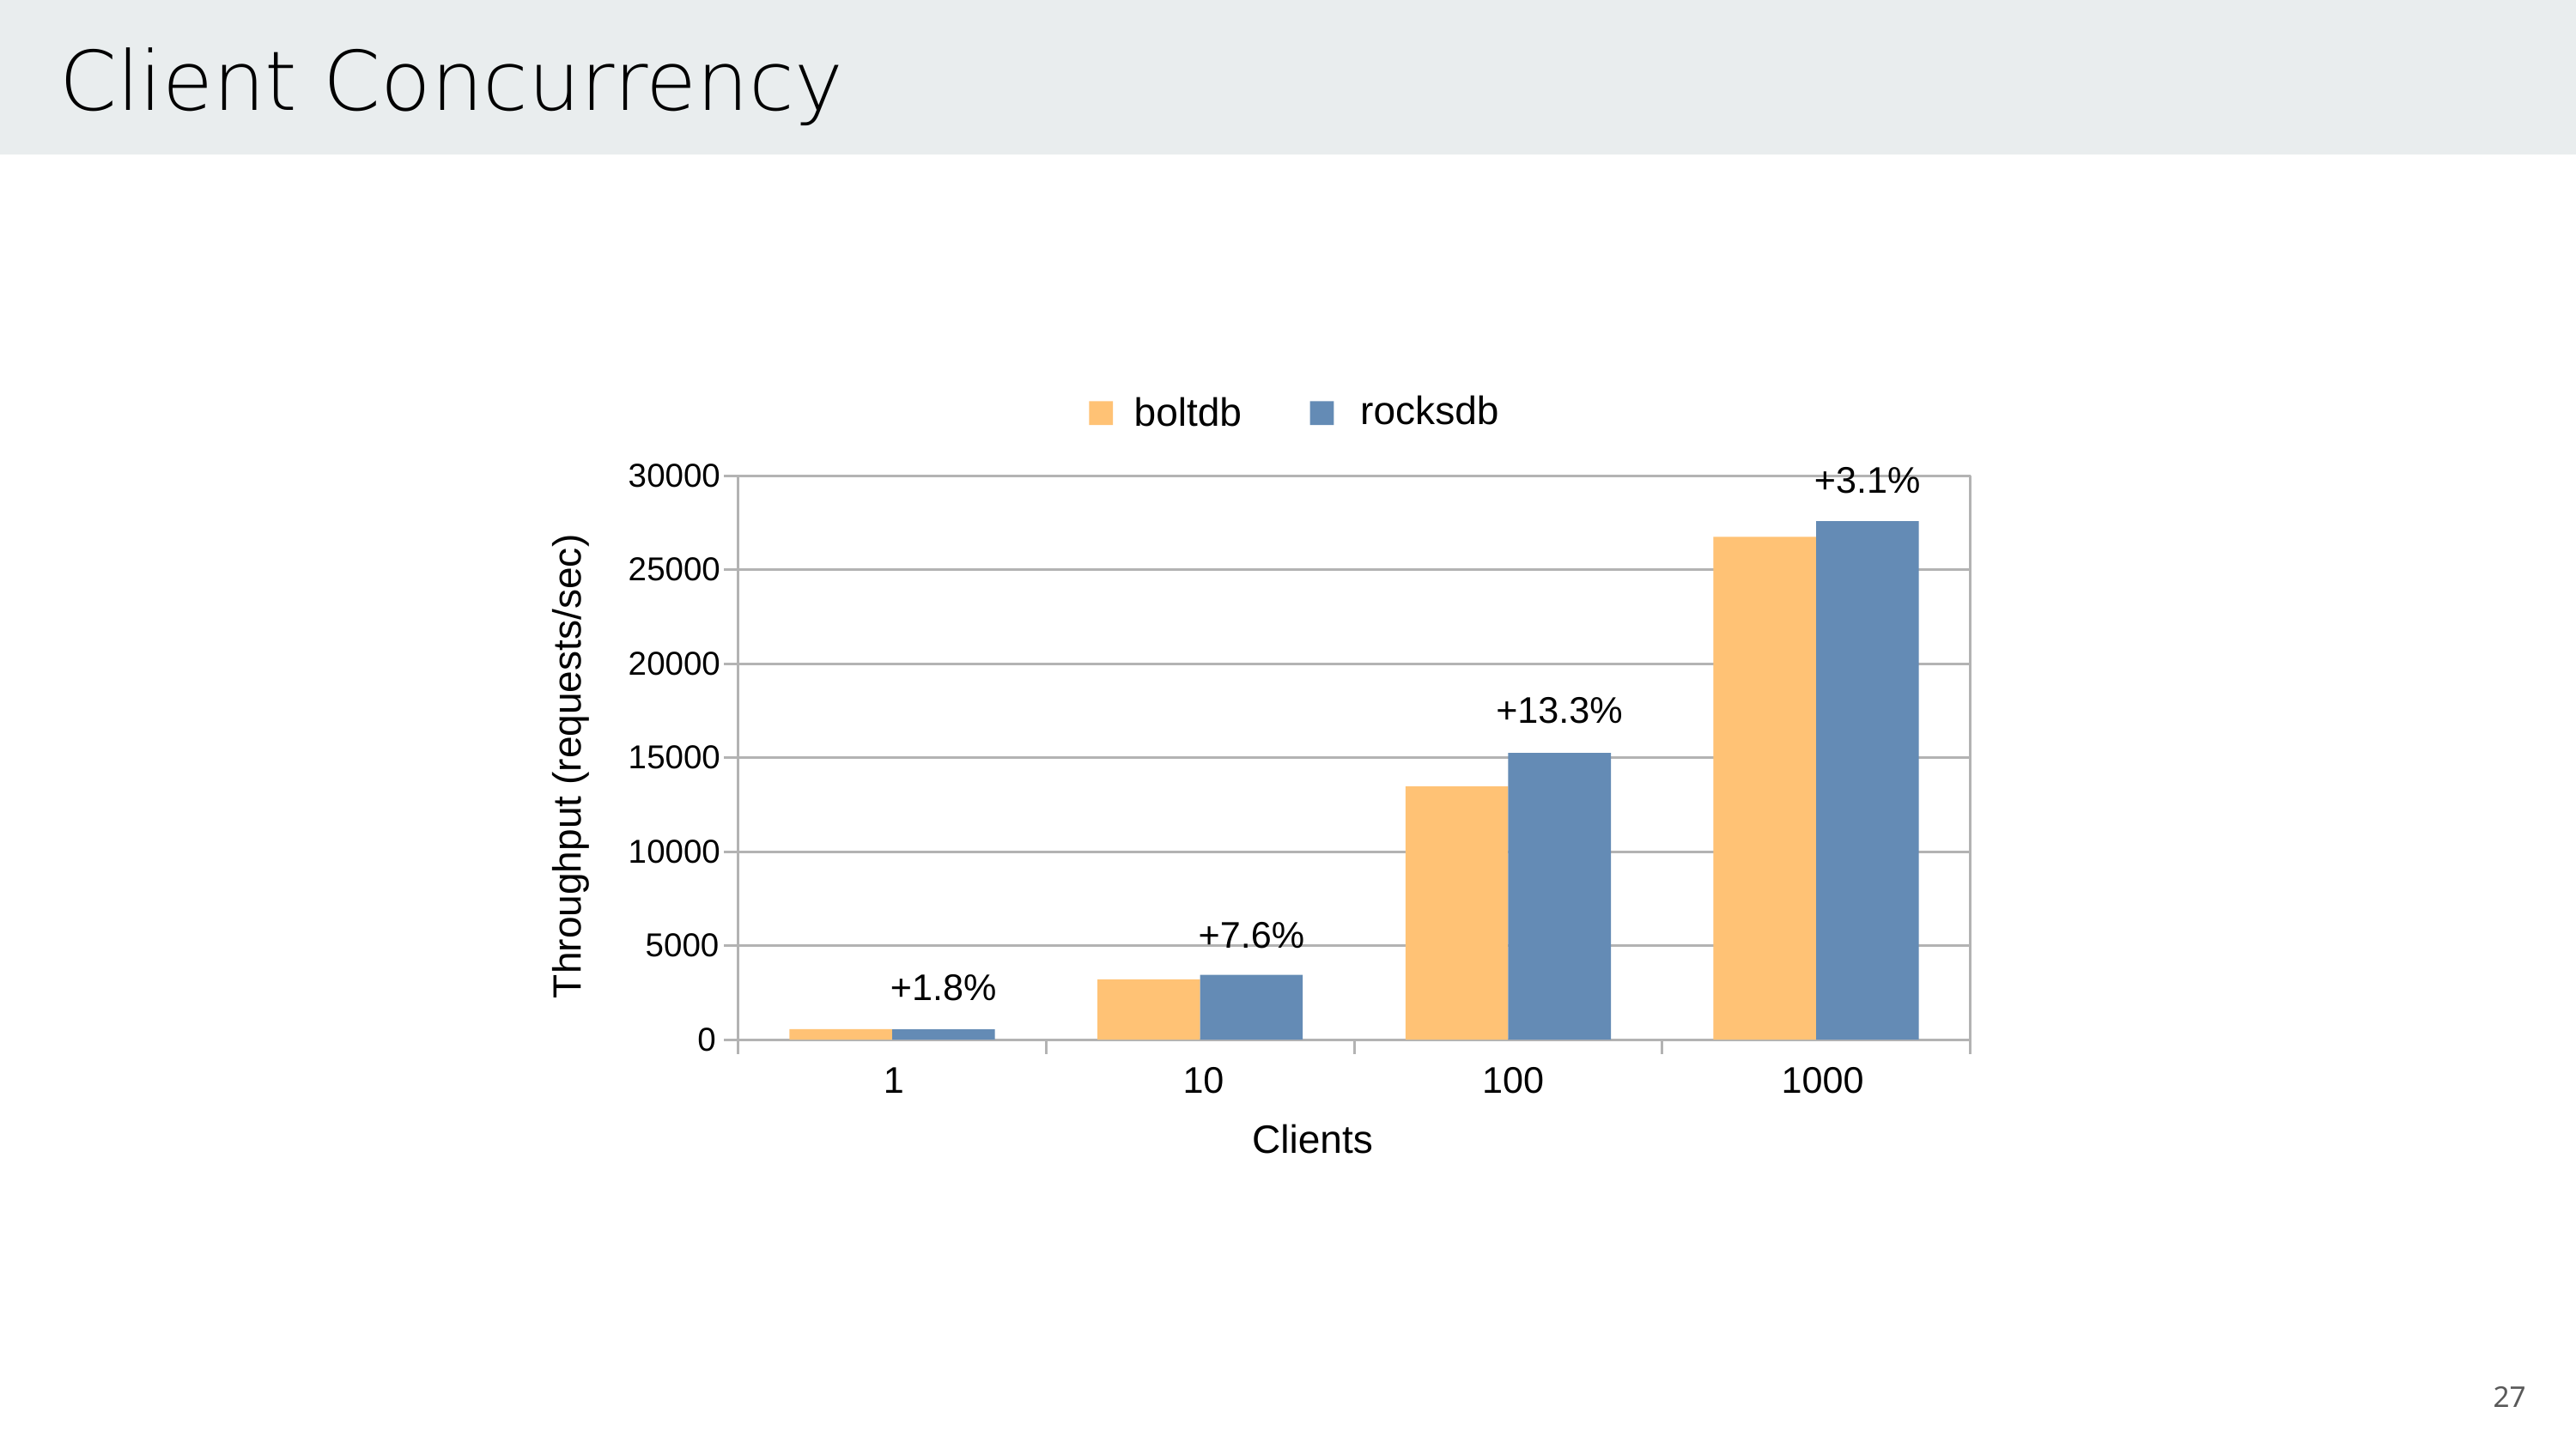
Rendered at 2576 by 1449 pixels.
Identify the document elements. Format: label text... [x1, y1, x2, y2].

picture [503, 367, 2001, 1210]
title Client Concurrency [59, 6, 2226, 158]
